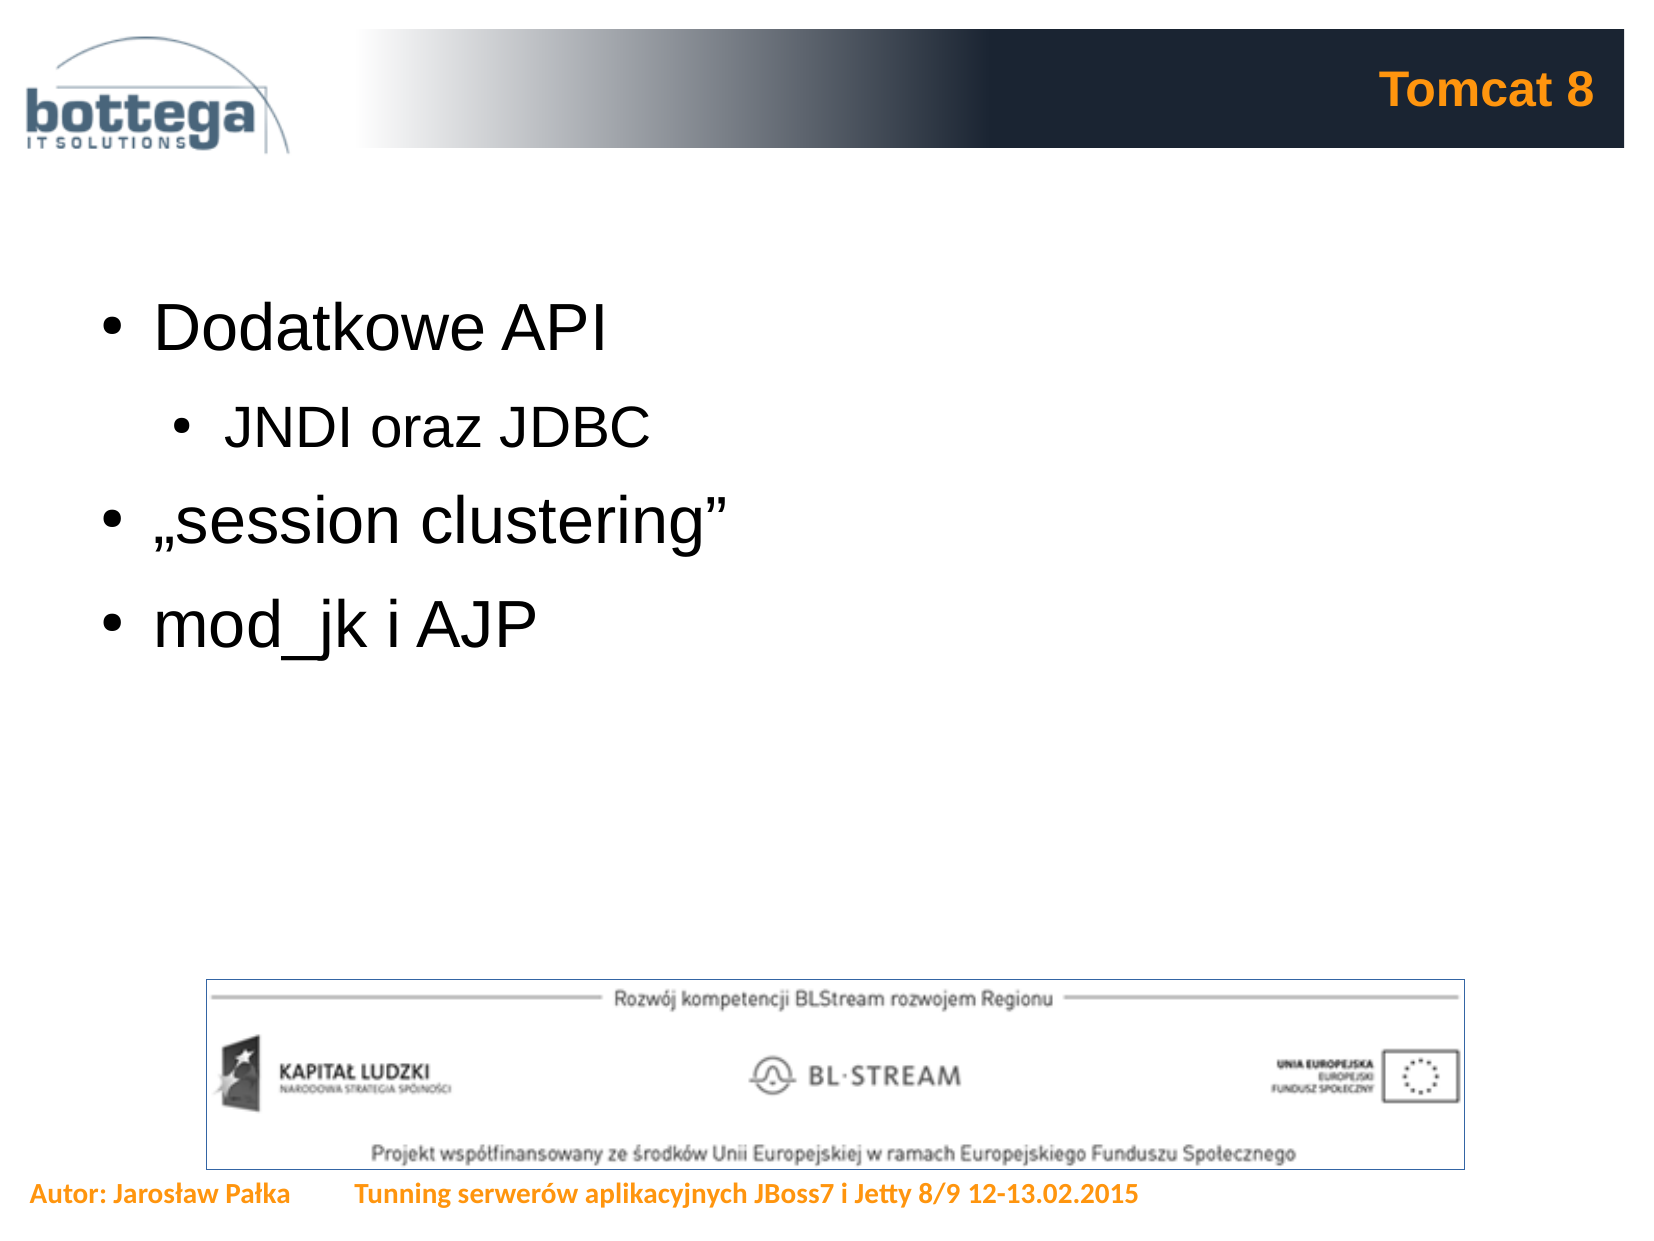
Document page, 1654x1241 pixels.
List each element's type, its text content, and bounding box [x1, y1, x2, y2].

title Tomcat 8 [354, 29, 1625, 148]
picture [17, 29, 296, 160]
list Dodatkowe API JNDI oraz JDBC „session clustering” mod_jk i AJP [82, 290, 1571, 1109]
picture [207, 1109, 1464, 1169]
